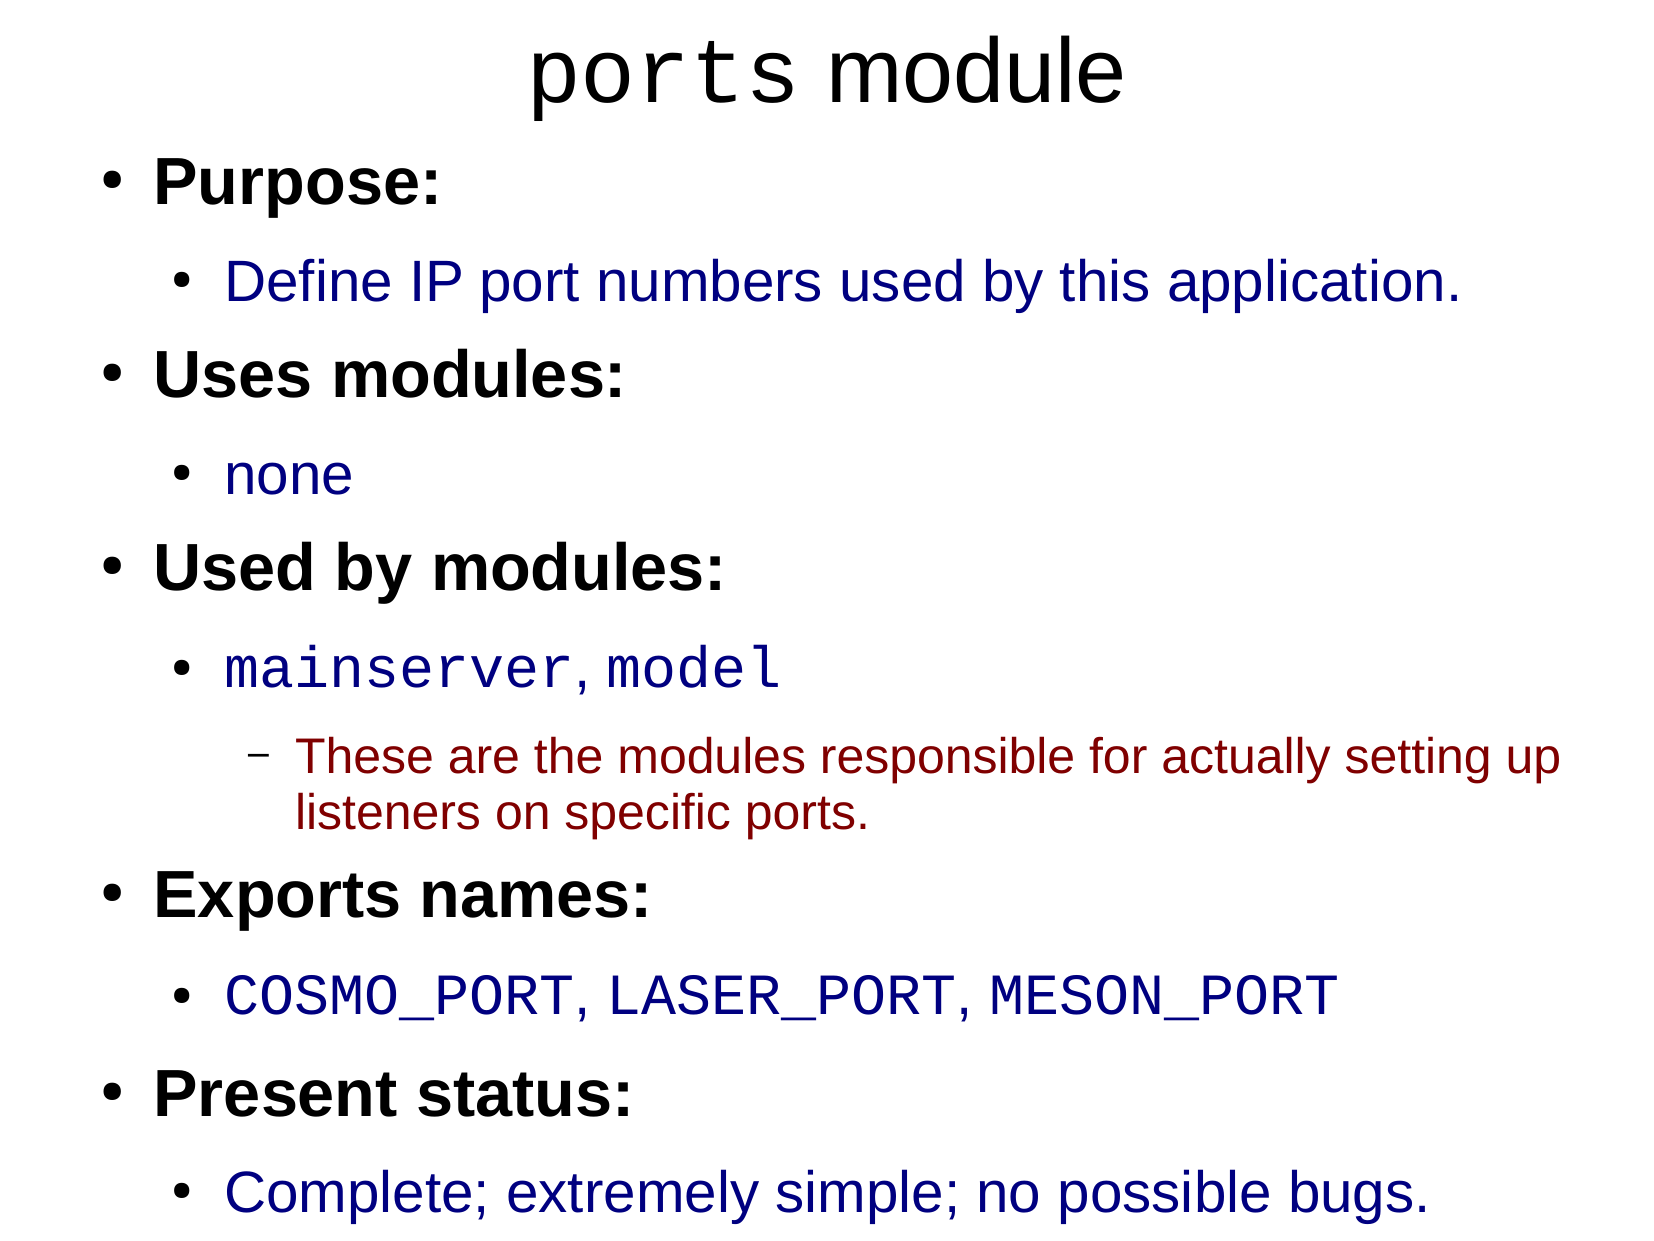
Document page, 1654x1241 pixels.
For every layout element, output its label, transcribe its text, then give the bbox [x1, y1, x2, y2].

title ports module [82, 19, 1571, 131]
list Purpose: Define IP port numbers used by this application. Uses modules: none Used by modules: mainserver, model These are the modules responsible for actually setting up listeners on specific ports. Exports names: COSMO_PORT, LASER_PORT, MESON_PORT Present status: Complete; extremely simple; no possible bugs. [82, 144, 1571, 1221]
